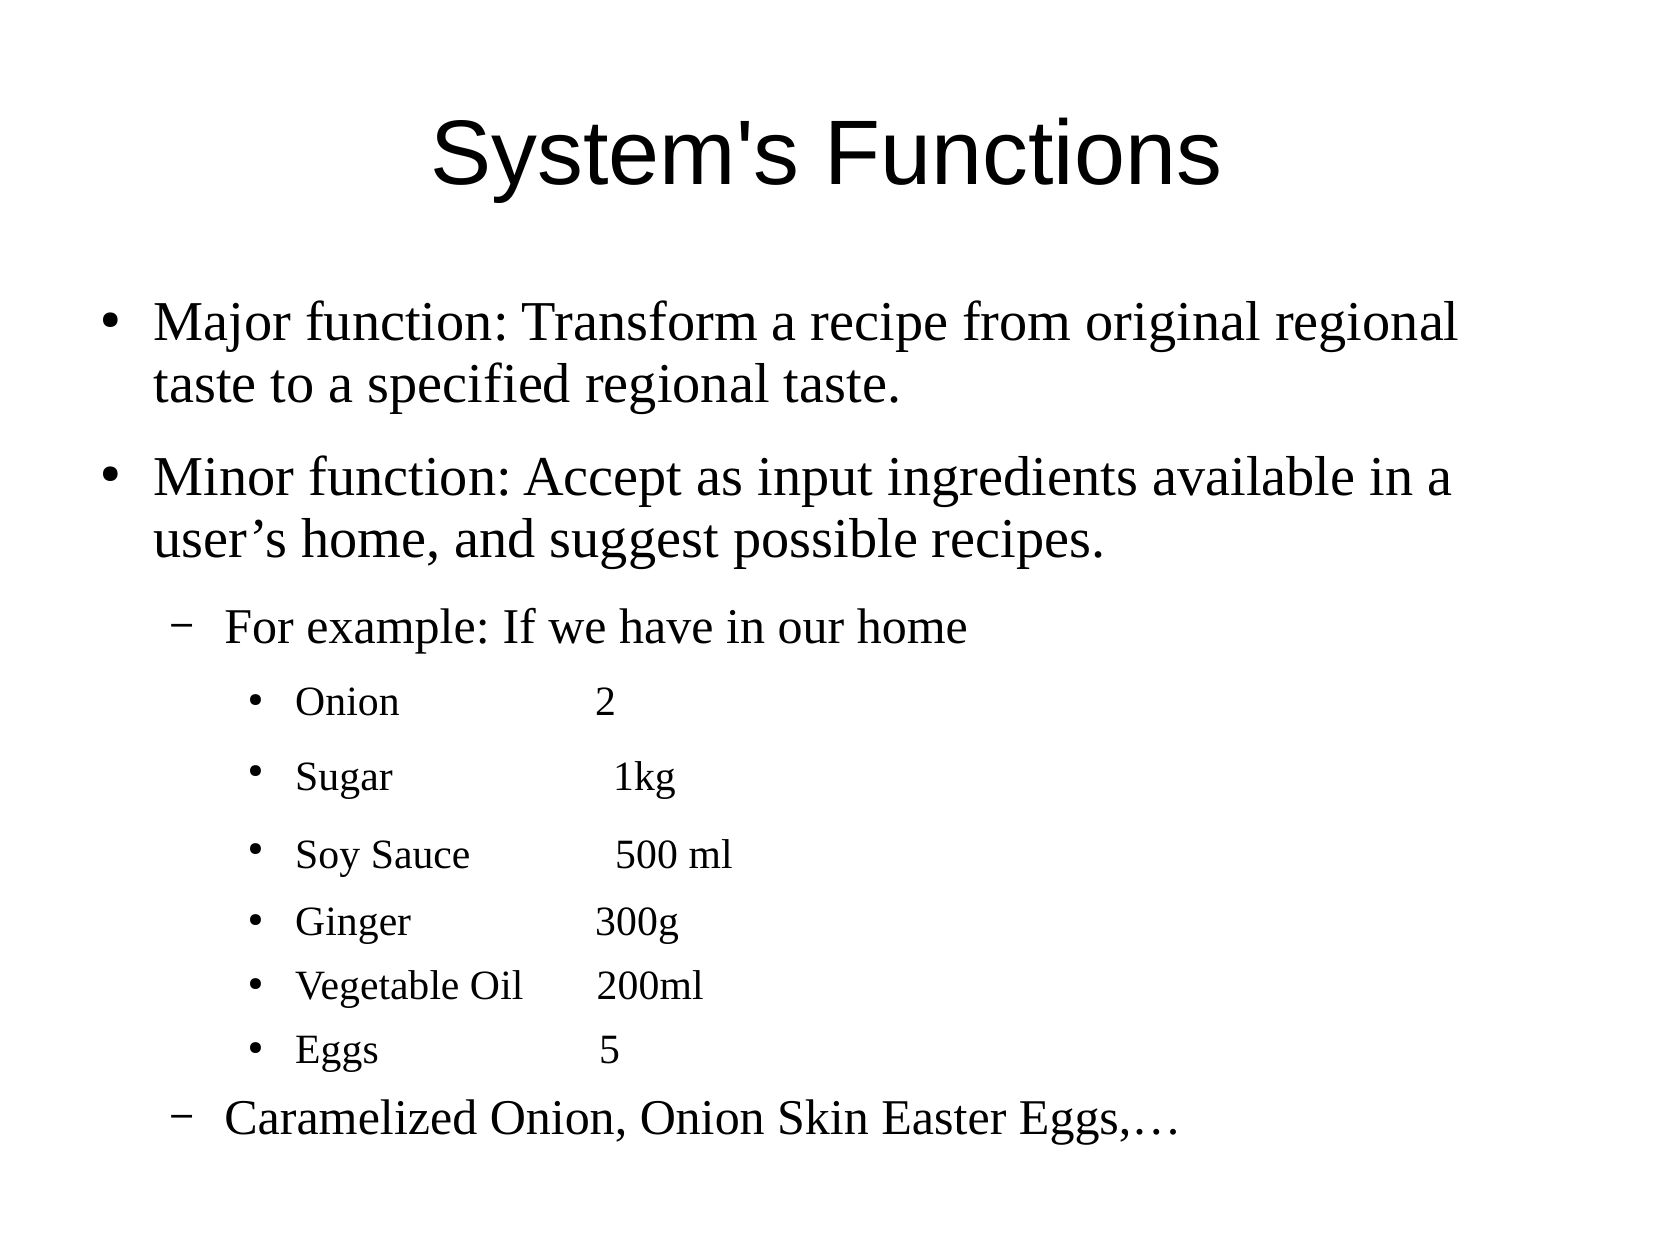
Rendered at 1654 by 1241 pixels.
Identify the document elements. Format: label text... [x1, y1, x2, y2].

list Major function: Transform a recipe from original regional taste to a specified regional taste. Minor function: Accept as input ingredients available in a user’s home, and suggest possible recipes. For example: If we have in our home Onion 2 Sugar 1kg Soy Sauce 500 ml Ginger 300g Vegetable Oil 200ml Eggs 5 Caramelized Onion, Onion Skin Easter Eggs,… [82, 290, 1538, 1216]
title System's Functions [82, 49, 1571, 257]
